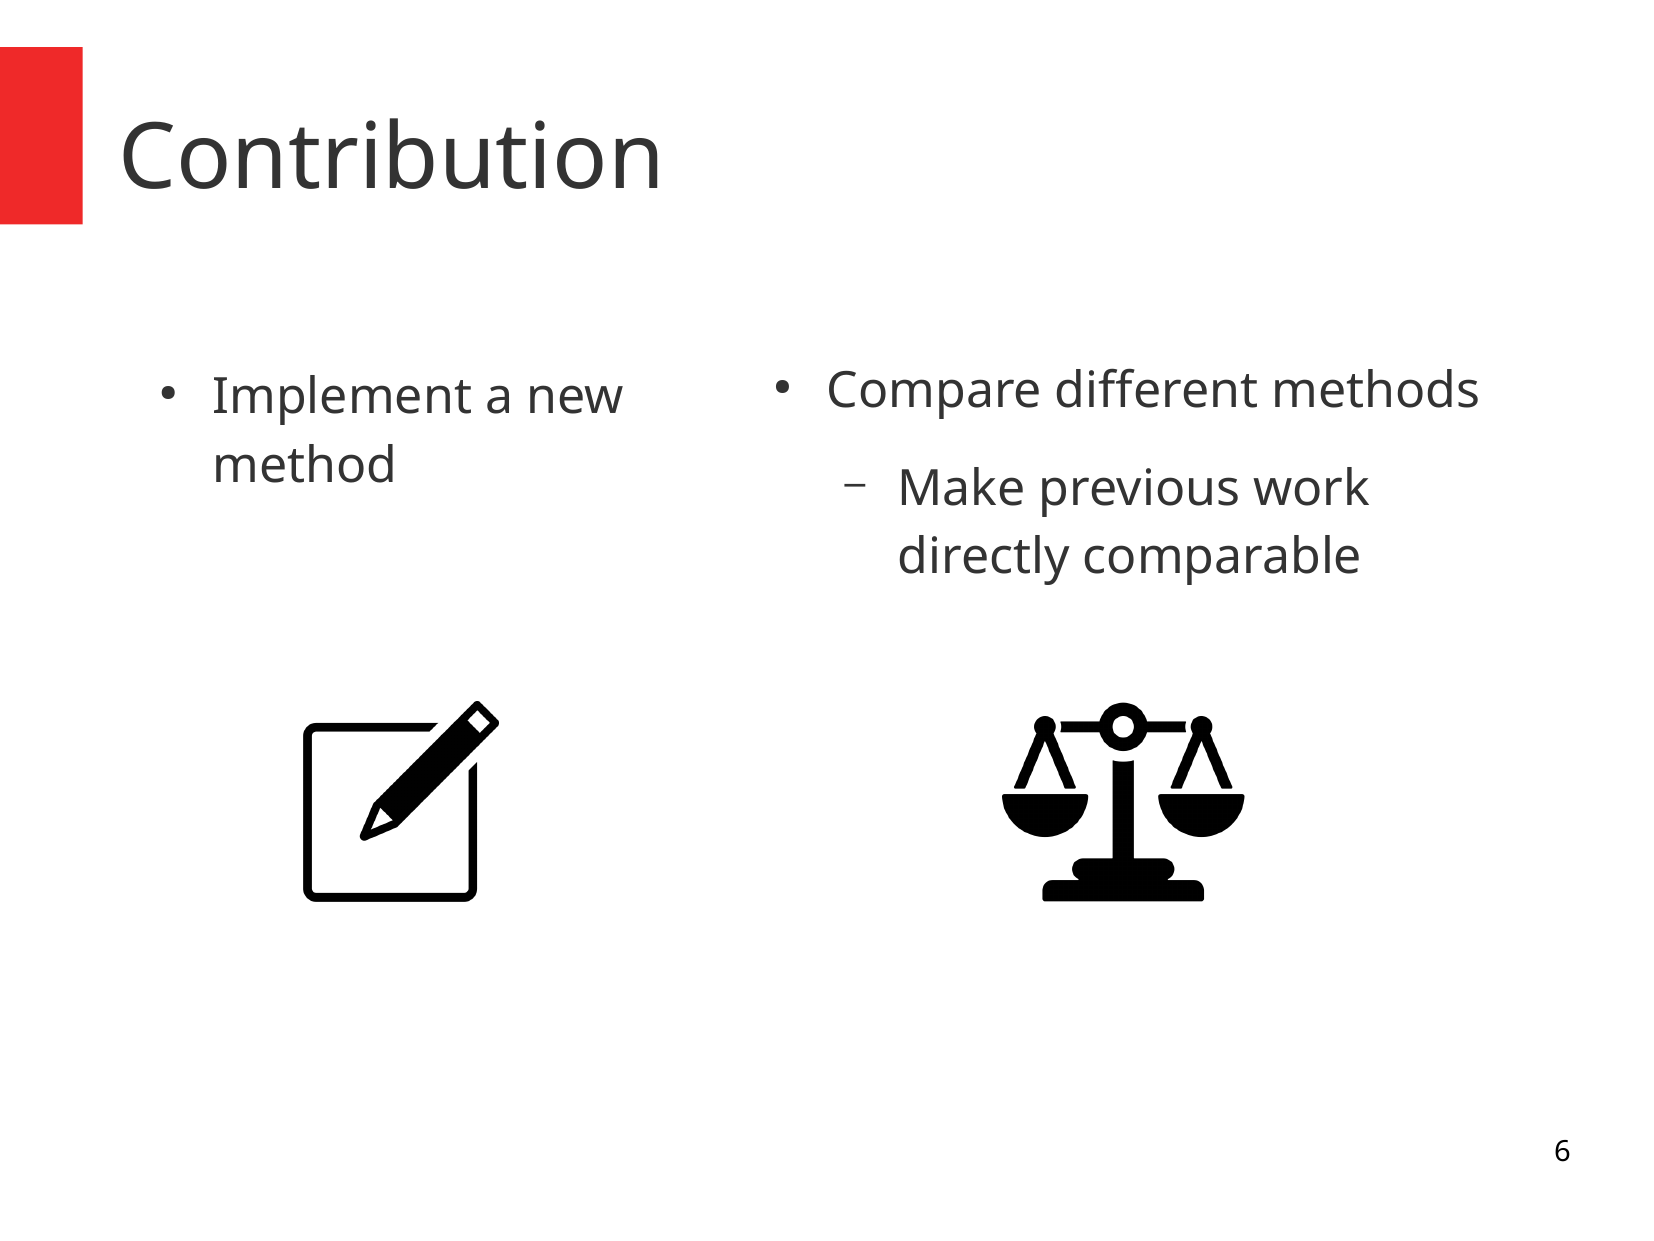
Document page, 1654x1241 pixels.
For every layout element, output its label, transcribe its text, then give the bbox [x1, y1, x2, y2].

list Implement a new method [141, 360, 662, 1080]
picture [999, 700, 1247, 904]
title Contribution [118, 49, 1571, 257]
list Compare different methods Make previous work directly comparable [755, 354, 1536, 1074]
picture [301, 696, 508, 904]
